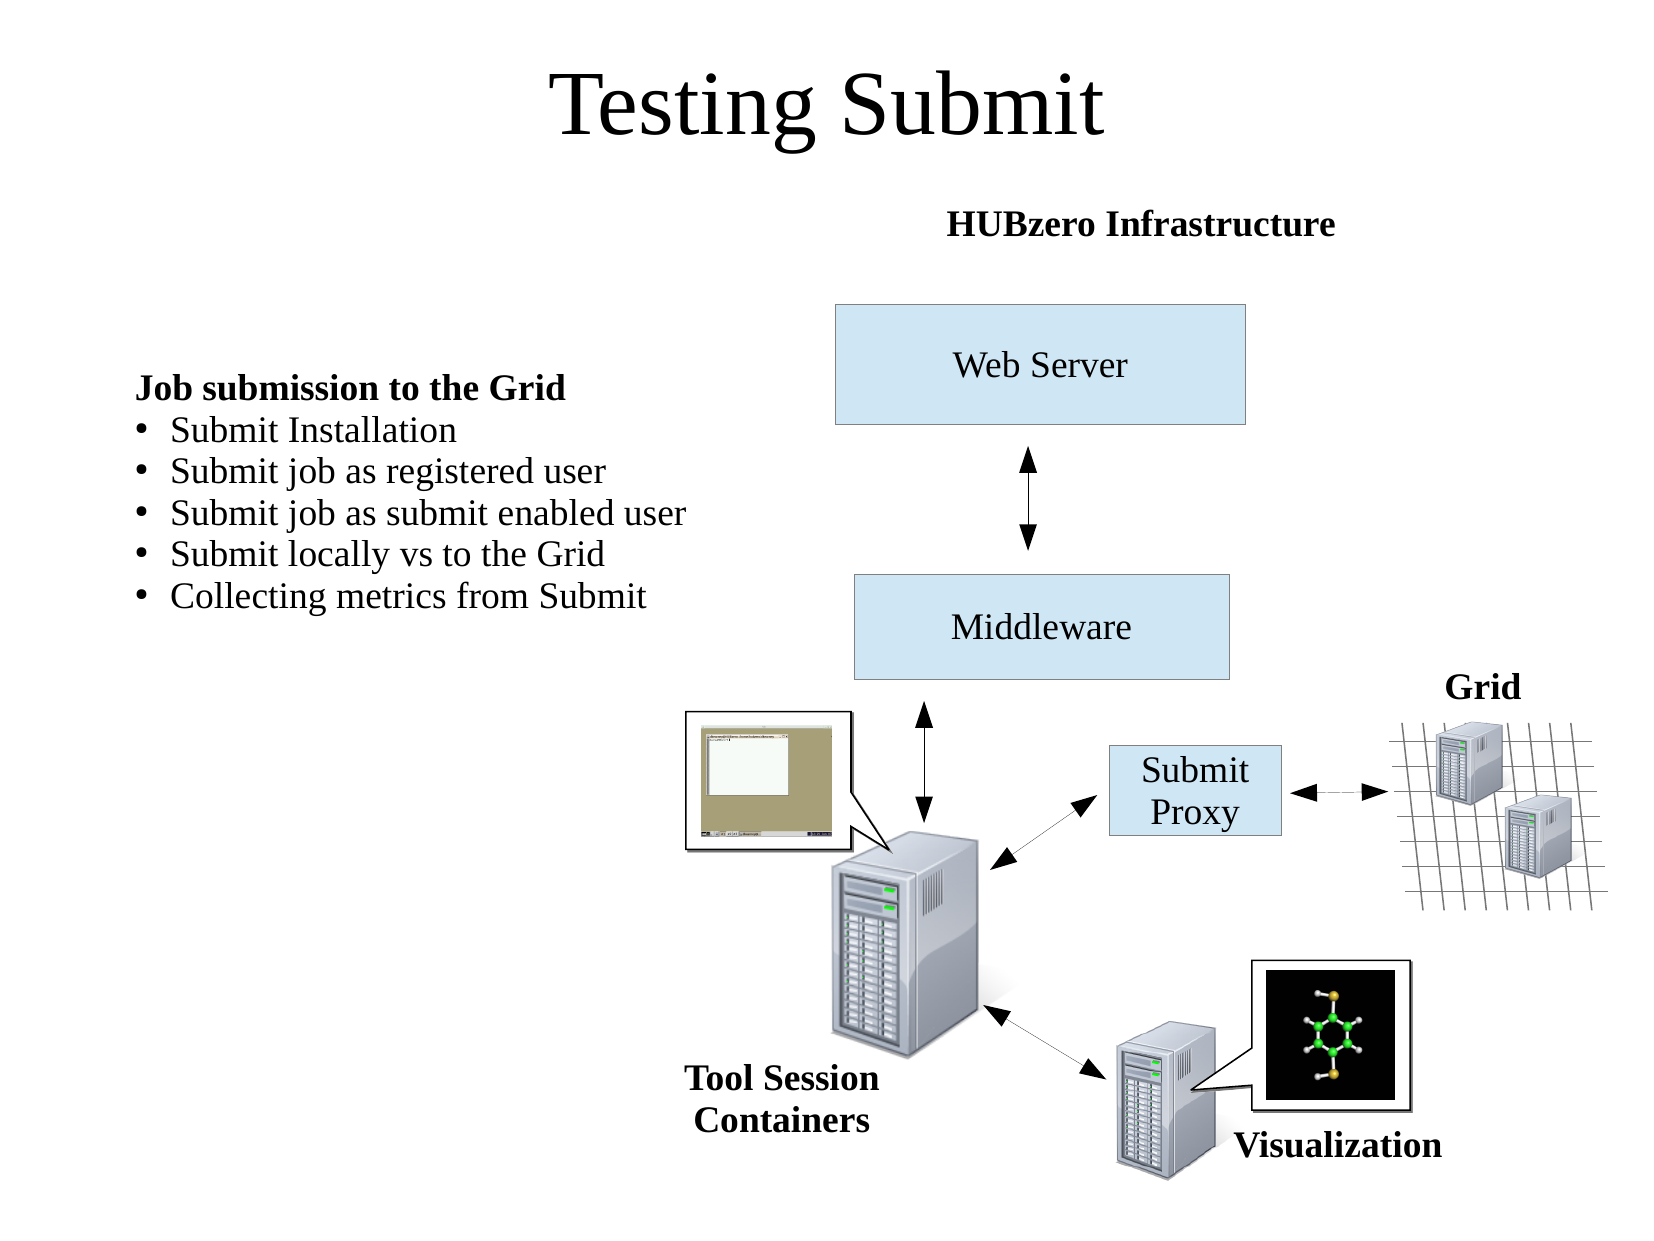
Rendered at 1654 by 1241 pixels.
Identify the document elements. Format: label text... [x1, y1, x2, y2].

text_box Submit Proxy [1109, 745, 1282, 836]
text_box Middleware [854, 574, 1230, 680]
text_box Grid [1429, 658, 1537, 715]
picture [1423, 718, 1598, 882]
picture [804, 823, 1037, 1068]
picture [1097, 1015, 1255, 1186]
title Testing Submit [82, 52, 1571, 155]
text_box Visualization [1218, 1116, 1457, 1173]
text_box Tool Session Containers [669, 1050, 895, 1148]
text_box Web Server [835, 304, 1246, 425]
text_box Job submission to the Grid Submit Installation Submit job as registered user Submit job as submit enabled user Submit locally vs to the Grid Collecting metrics from Submit [120, 360, 702, 624]
picture [701, 725, 832, 837]
text_box [1190, 960, 1411, 1111]
picture [1266, 970, 1395, 1100]
text_box [685, 711, 890, 850]
text_box HUBzero Infrastructure [931, 195, 1352, 252]
